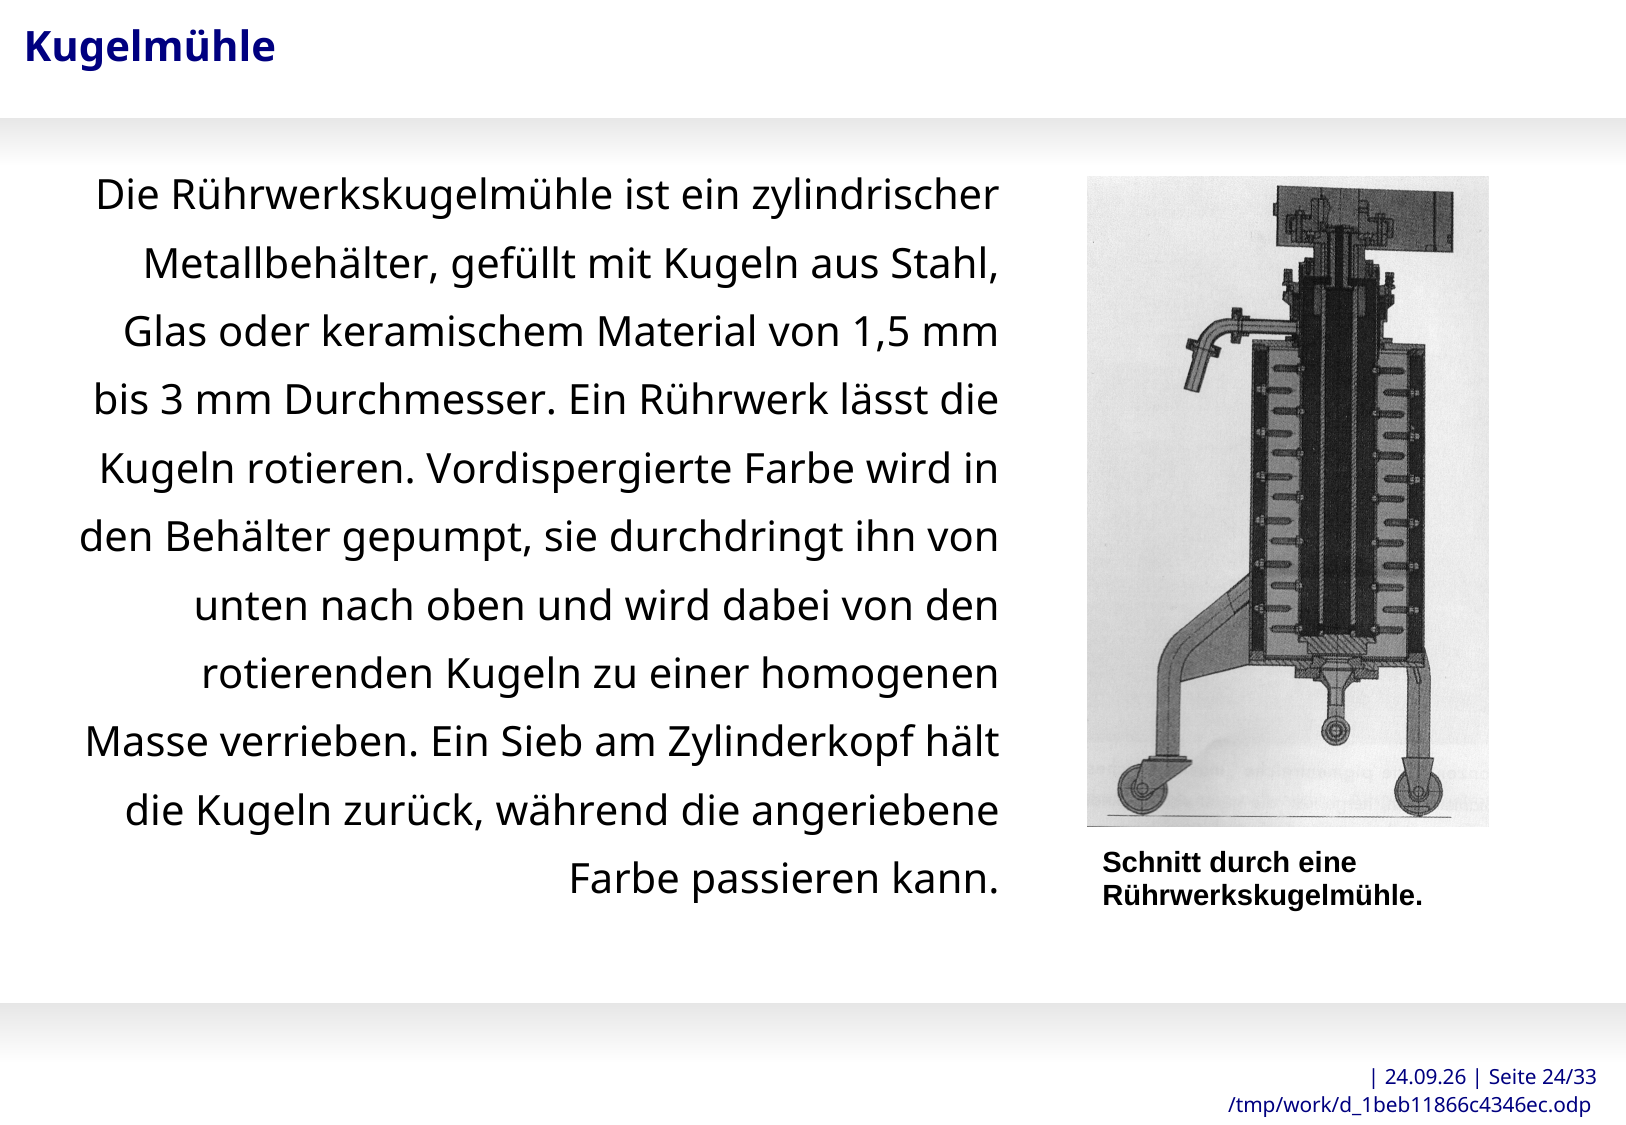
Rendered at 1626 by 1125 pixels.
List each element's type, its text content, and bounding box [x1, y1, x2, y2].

text_box Schnitt durch eine Rührwerkskugelmühle. [1087, 838, 1513, 920]
picture [1087, 176, 1489, 827]
list Die Rührwerkskugelmühle ist ein zylindrischer Metallbehälter, gefüllt mit Kugeln aus Stahl, Glas oder keramischem Material von 1,5 mm bis 3 mm Durchmesser. Ein Rührwerk lässt die Kugeln rotieren. Vordispergierte Farbe wird in den Behälter gepumpt, sie durchdringt ihn von unten nach oben und wird dabei von den rotierenden Kugeln zu einer homogenen Masse verrieben. Ein Sieb am Zylinderkopf hält die Kugeln zurück, während die angeriebene Farbe passieren kann. [23, 153, 1000, 989]
title Kugelmühle [23, 5, 1600, 154]
